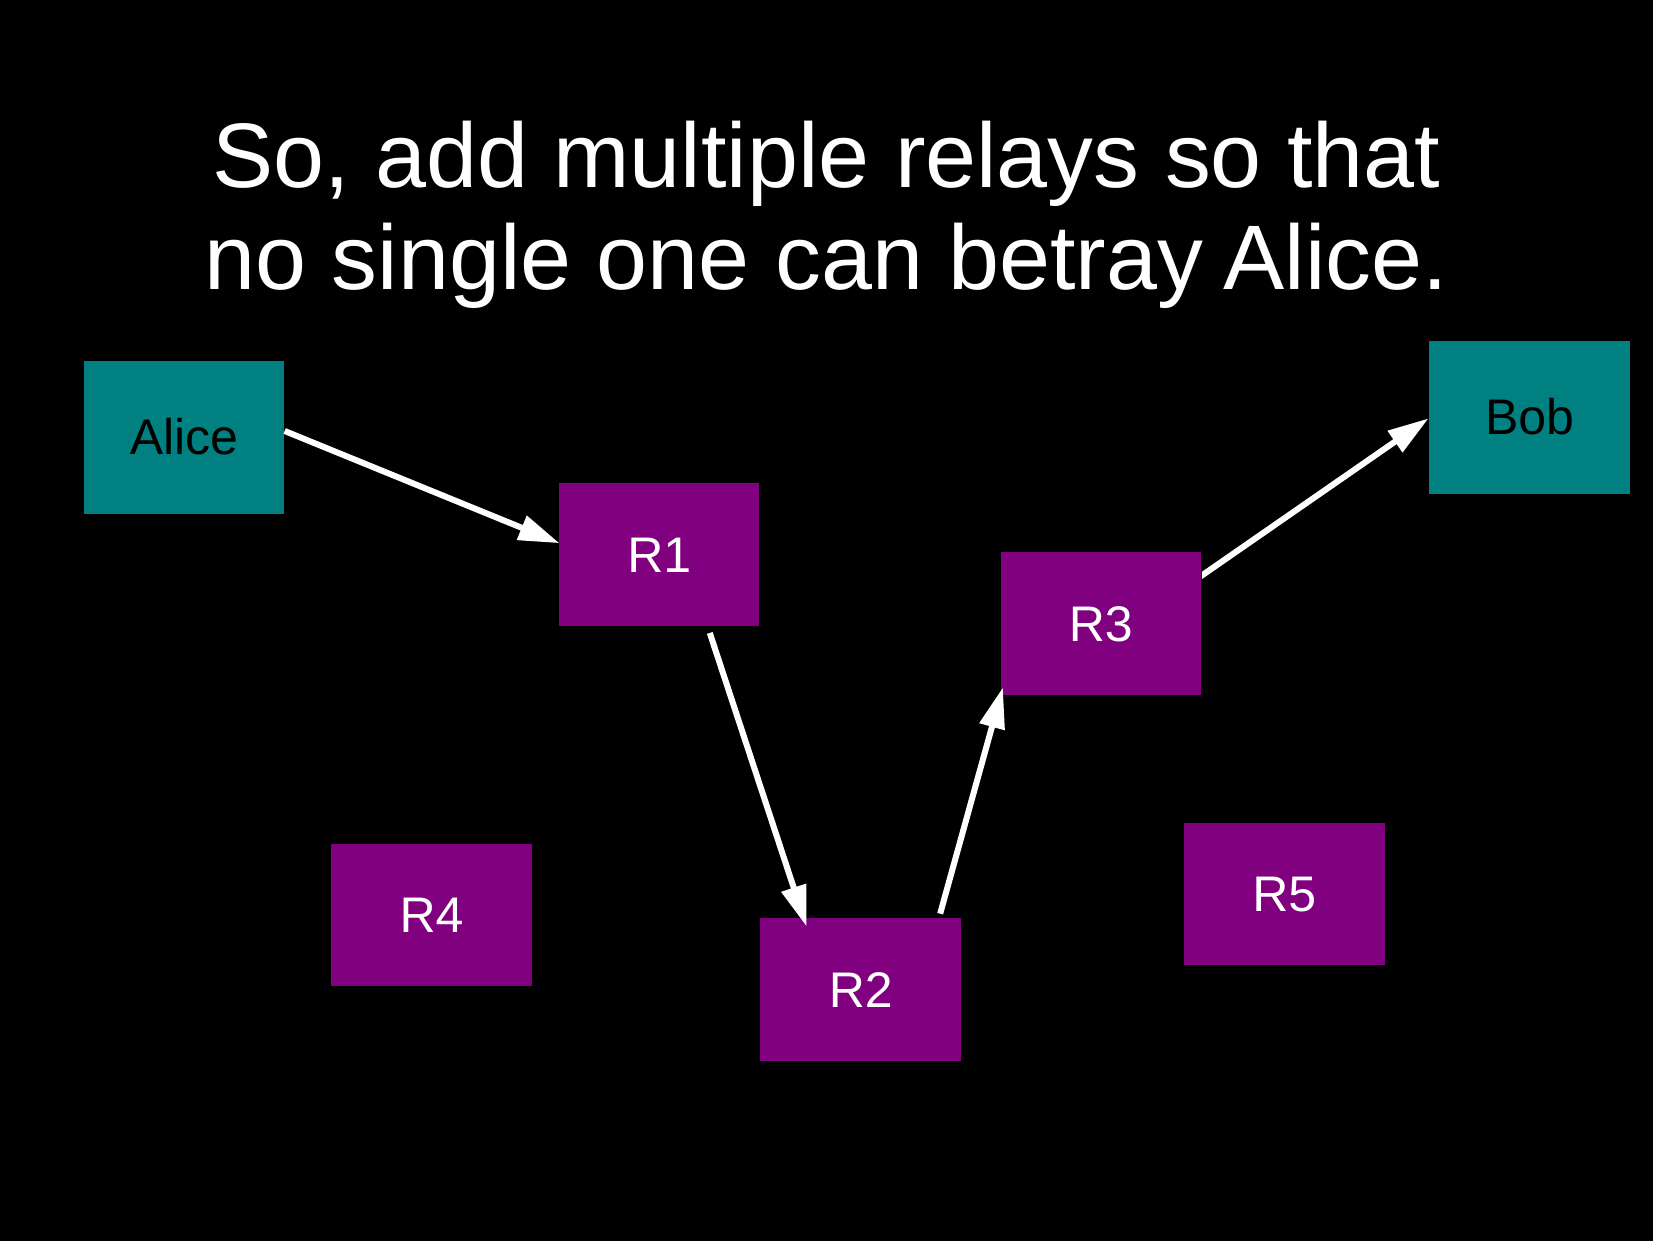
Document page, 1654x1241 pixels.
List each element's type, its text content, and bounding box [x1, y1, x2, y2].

title So, add multiple relays so that no single one can betray Alice. [121, 92, 1534, 321]
text_box Bob [1428, 340, 1631, 495]
text_box R2 [759, 917, 962, 1062]
text_box R4 [330, 843, 533, 987]
text_box R3 [1000, 551, 1202, 696]
text_box Alice [83, 360, 285, 515]
text_box R5 [1183, 822, 1386, 966]
text_box R1 [558, 482, 760, 627]
